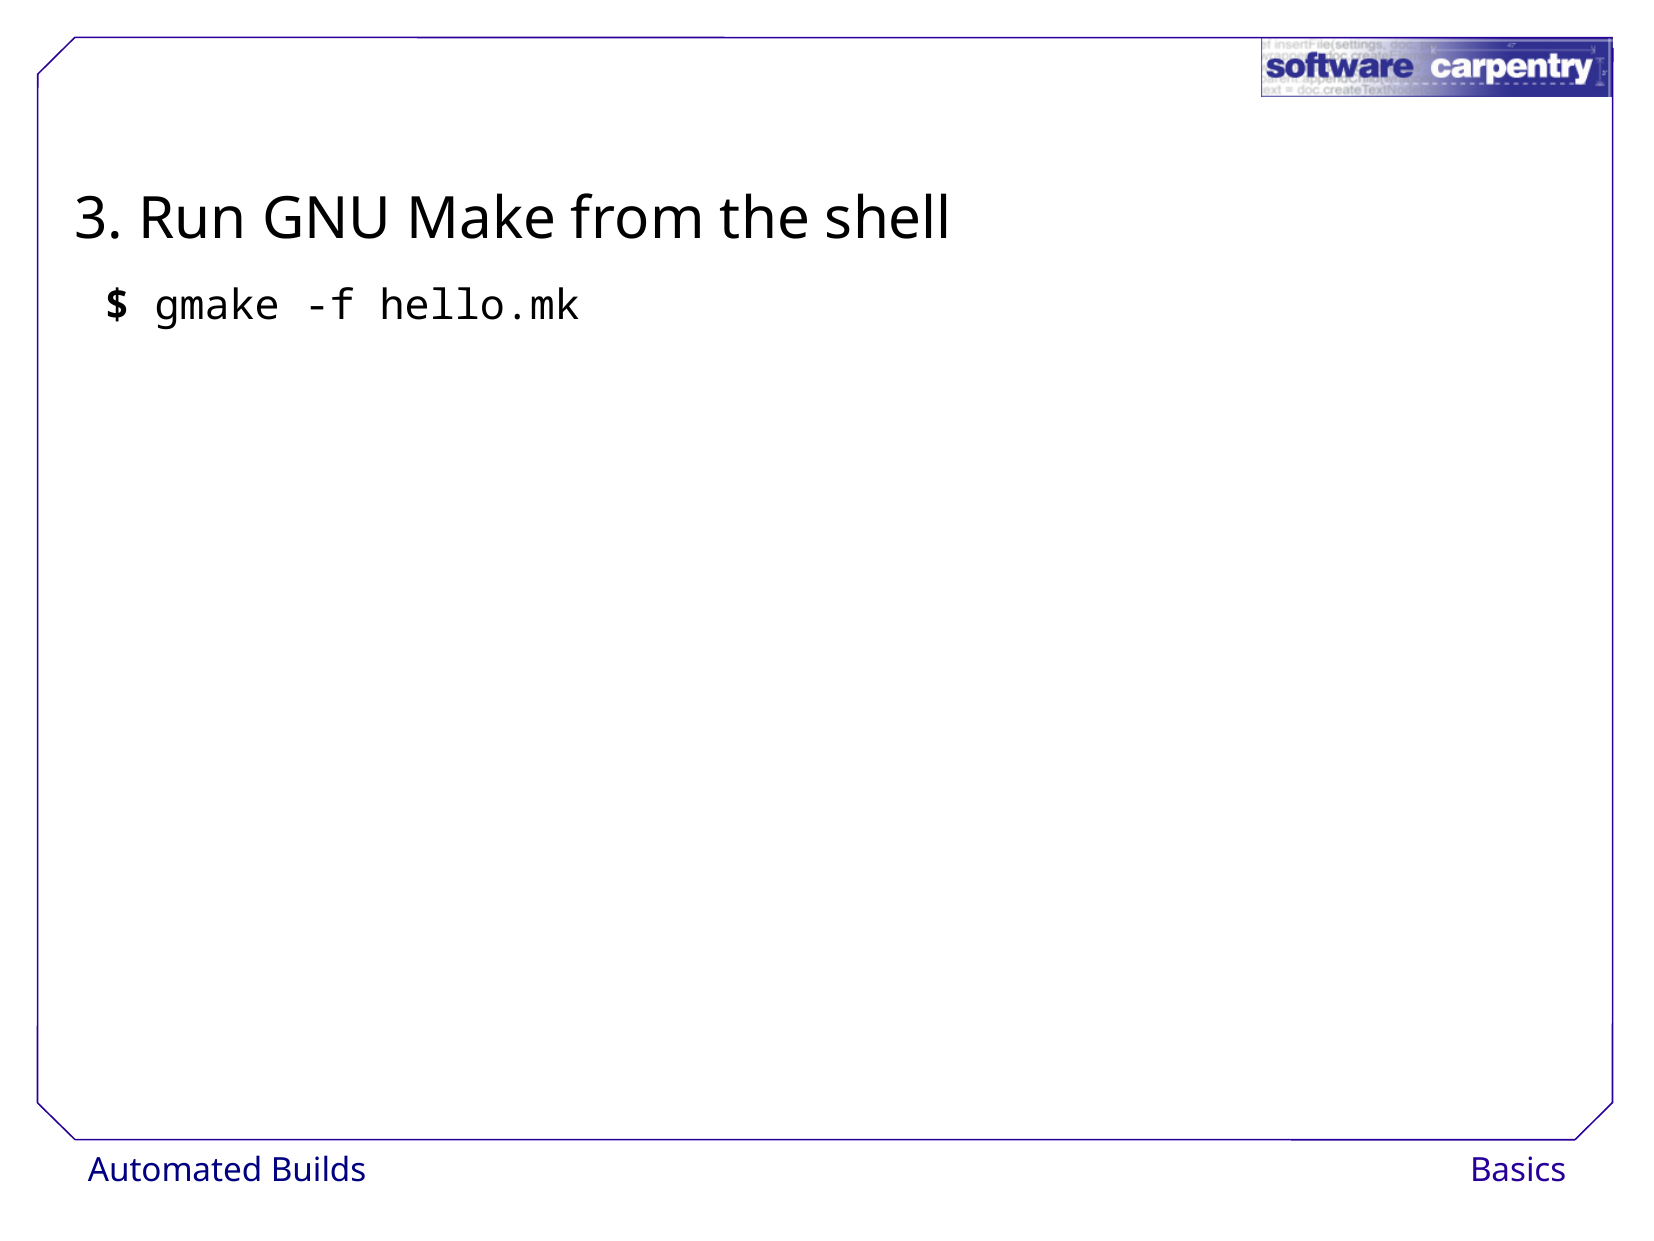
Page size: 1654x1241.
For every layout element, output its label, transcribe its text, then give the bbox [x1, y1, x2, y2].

picture [1261, 39, 1613, 97]
text_box $ gmake -f hello.mk [89, 258, 1512, 476]
text_box 3. Run GNU Make from the shell [59, 138, 1117, 259]
